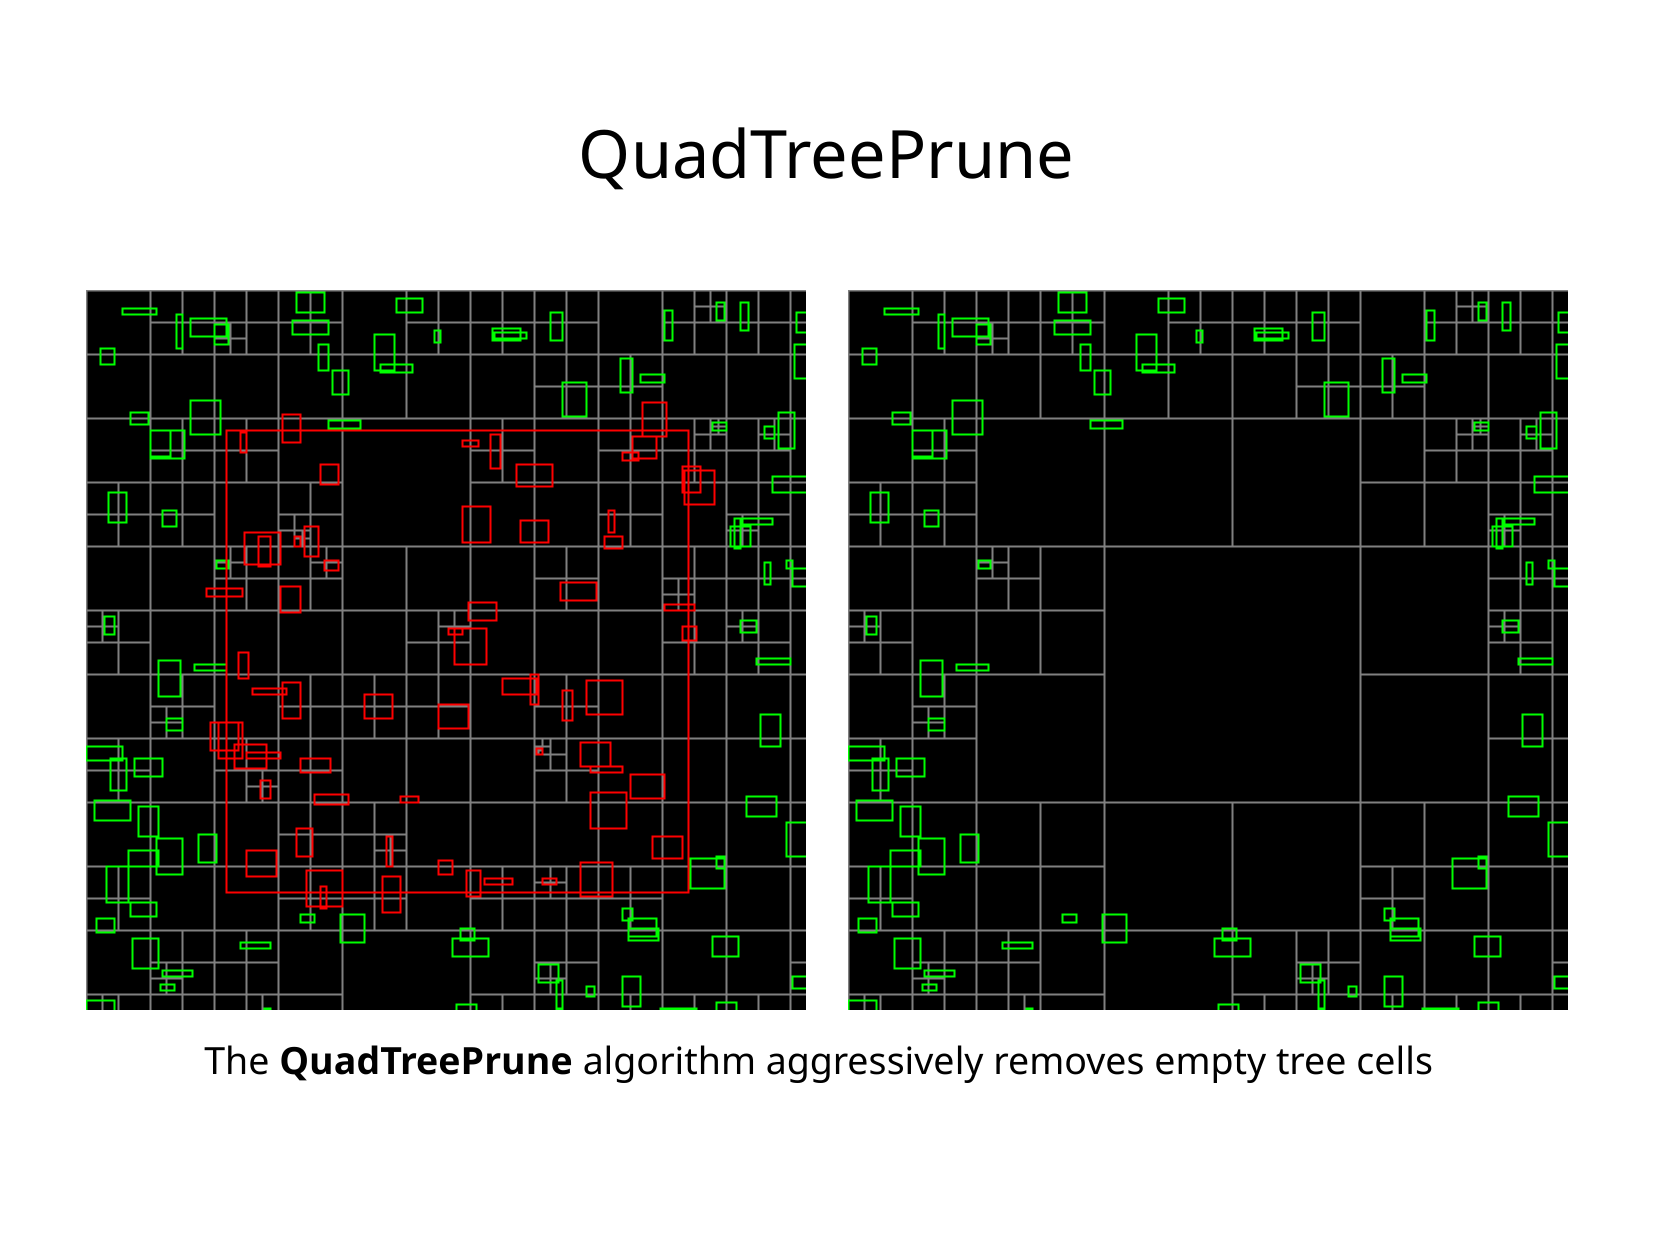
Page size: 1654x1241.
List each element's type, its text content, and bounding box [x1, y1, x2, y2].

text_box The QuadTreePrune algorithm aggressively removes empty tree cells [189, 1027, 1411, 1088]
picture [848, 290, 1568, 1010]
title QuadTreePrune [82, 49, 1571, 257]
picture [86, 290, 806, 1010]
